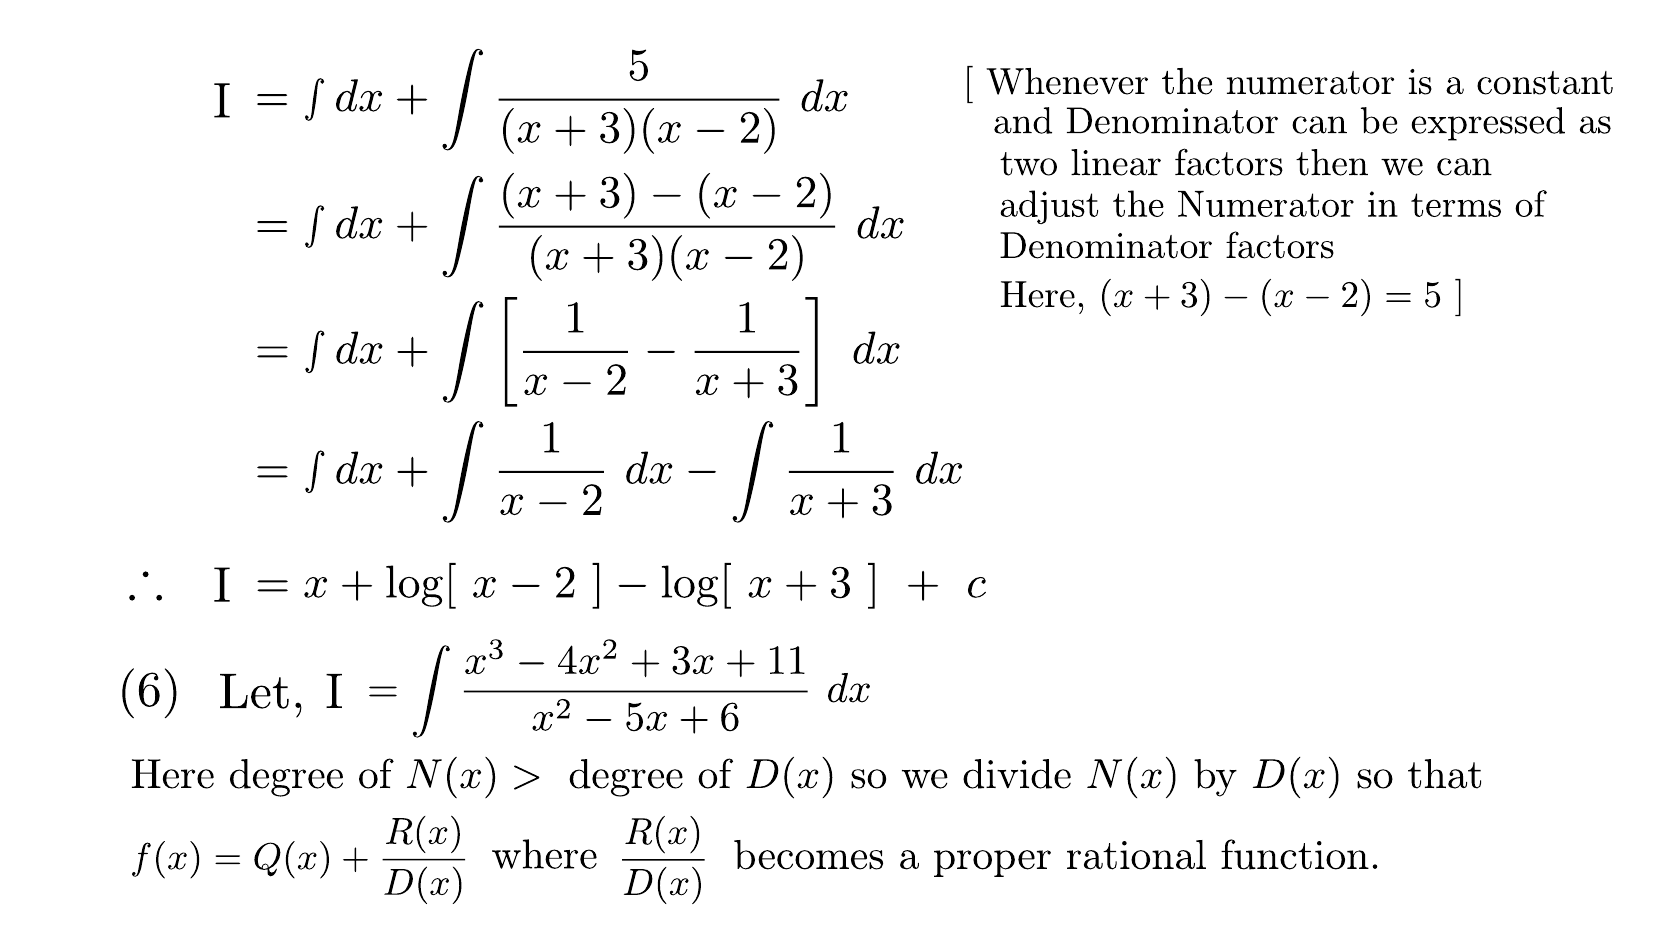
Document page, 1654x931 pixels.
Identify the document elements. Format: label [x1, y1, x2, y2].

title [47, 36, 1607, 898]
text_box [994, 107, 1611, 141]
text_box [492, 839, 597, 869]
text_box [964, 65, 1613, 104]
text_box [368, 639, 870, 738]
text_box [129, 571, 163, 601]
text_box [214, 567, 230, 602]
text_box [1000, 148, 1492, 176]
text_box [131, 815, 466, 905]
text_box [256, 421, 963, 523]
text_box [131, 756, 1482, 799]
text_box [256, 48, 848, 154]
text_box [734, 839, 1378, 877]
text_box [119, 668, 177, 719]
text_box [220, 673, 302, 718]
text_box [1000, 278, 1461, 317]
text_box [256, 172, 904, 281]
text_box [326, 673, 342, 709]
text_box [214, 83, 230, 118]
text_box [1000, 190, 1547, 225]
text_box [1000, 231, 1334, 259]
text_box [622, 815, 705, 905]
text_box [256, 297, 900, 407]
text_box [257, 562, 986, 609]
